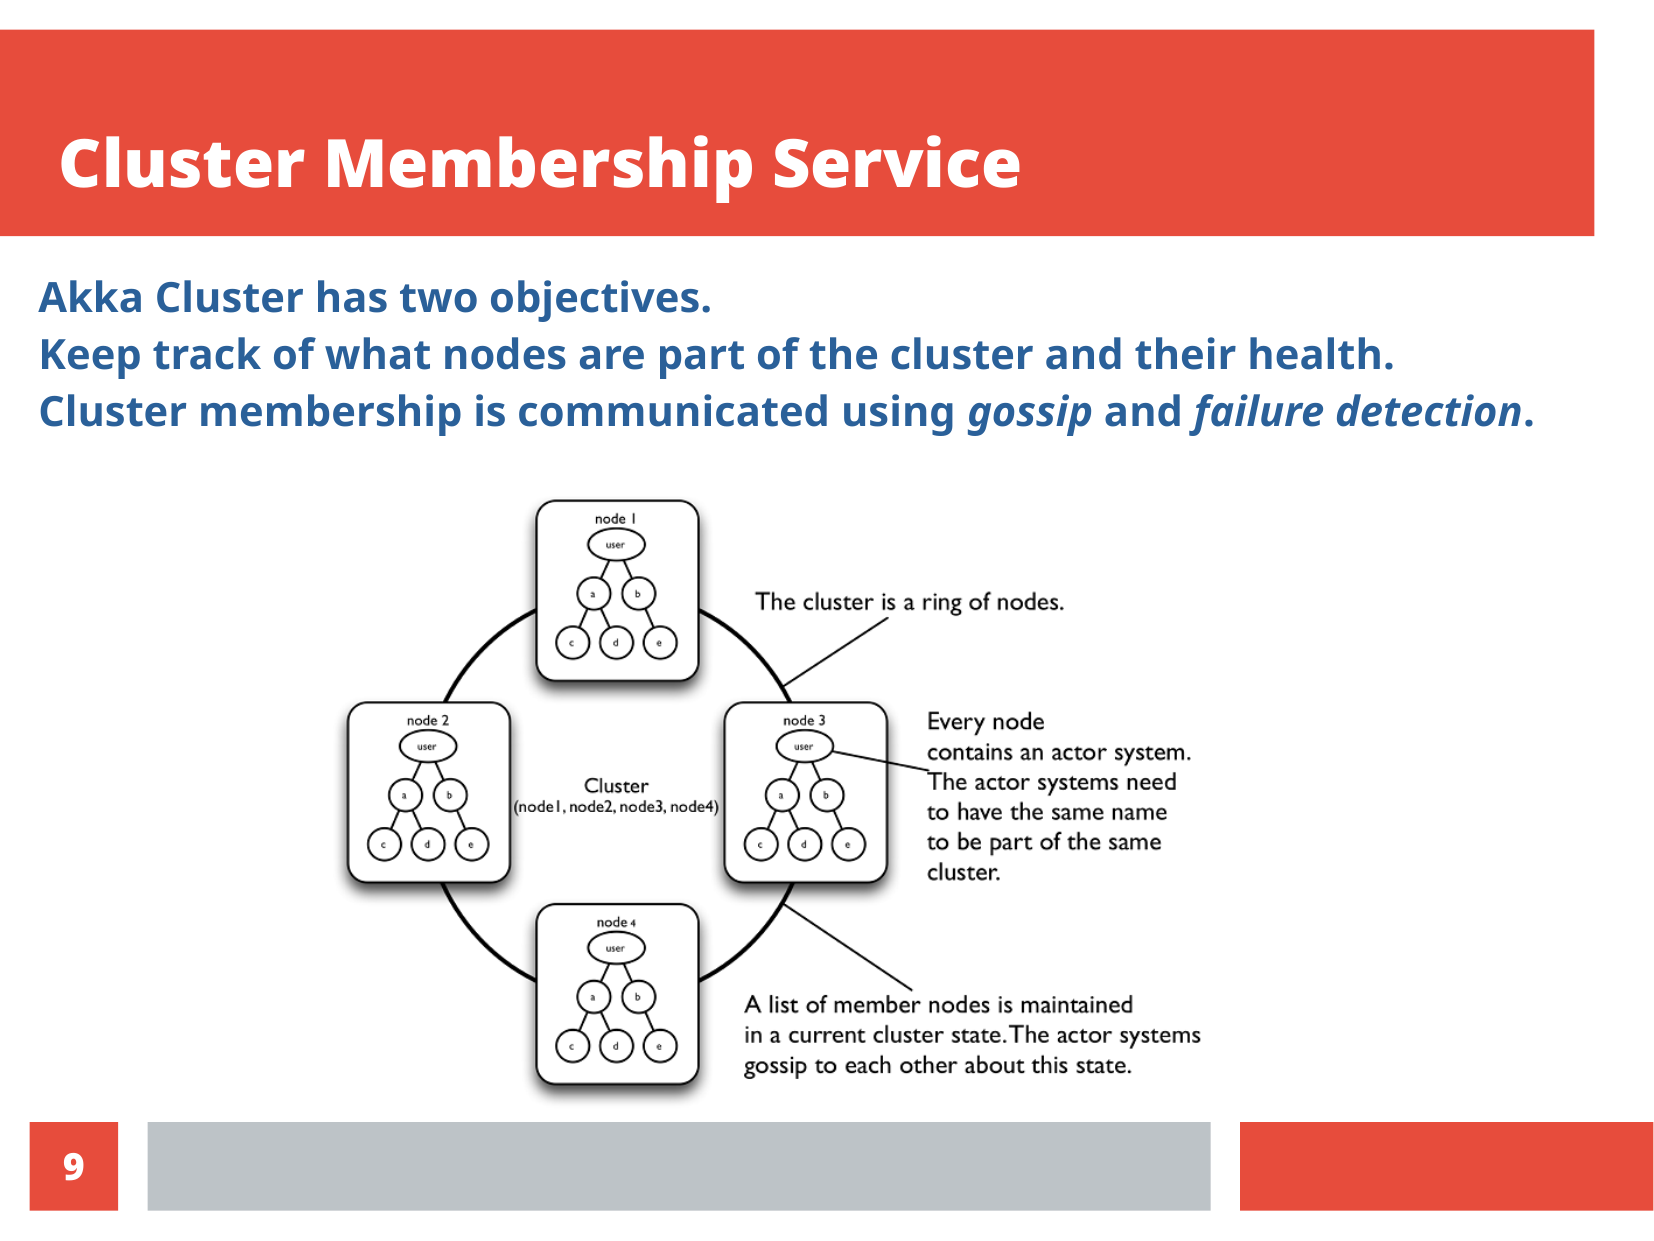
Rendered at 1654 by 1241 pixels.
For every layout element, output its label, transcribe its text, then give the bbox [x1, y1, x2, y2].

title Cluster Membership Service [59, 59, 1595, 207]
picture [330, 496, 1205, 1114]
text_box Akka Cluster has two objectives. Keep track of what nodes are part of the cluster and their health. Cluster membership is communicated using gossip and failure detection. [23, 259, 1595, 461]
